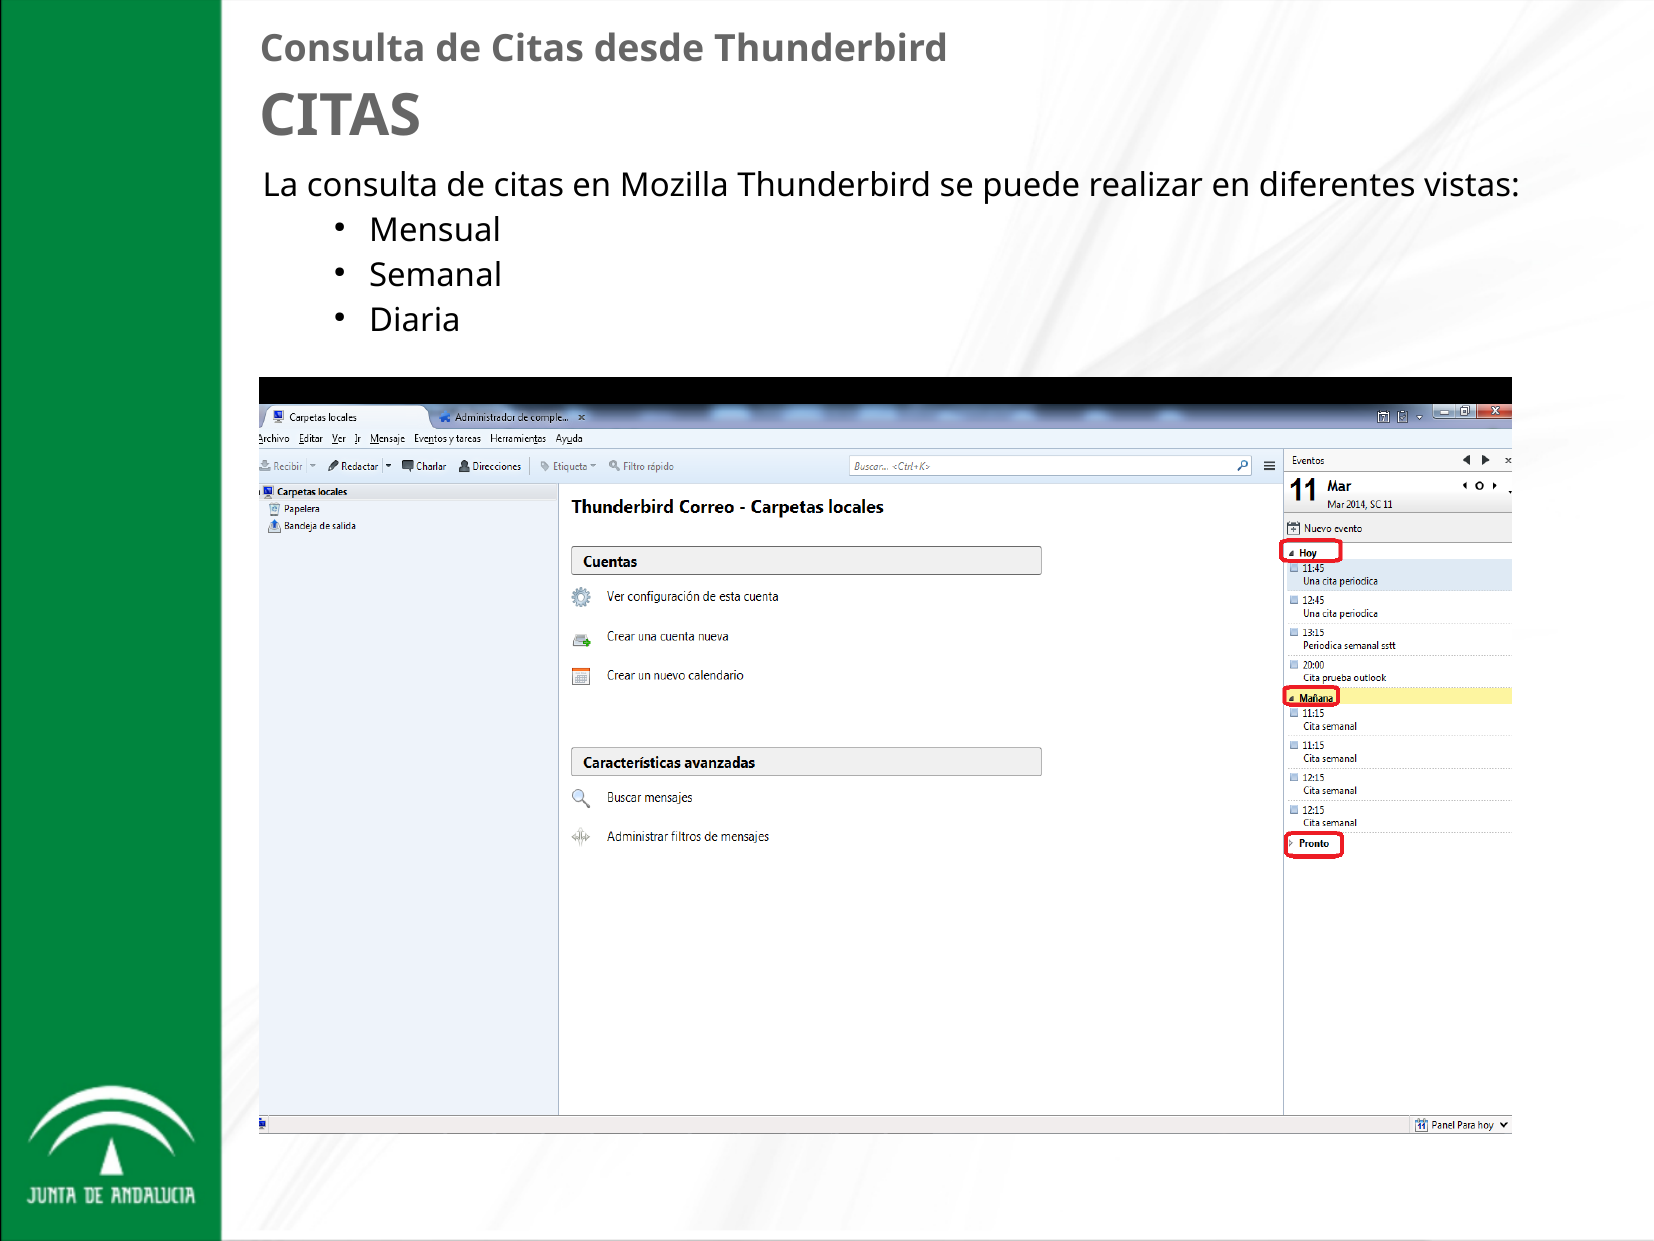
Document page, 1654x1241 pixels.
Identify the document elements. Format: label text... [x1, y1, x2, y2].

picture [0, 0, 1654, 1241]
title Consulta de Citas desde Thunderbird CITAS [259, 129, 1577, 143]
text_box La consulta de citas en Mozilla Thunderbird se puede realizar en diferentes vistas: Mensual Semanal Diaria [177, 153, 1560, 378]
title [259, 44, 1577, 129]
title Consulta de Citas desde Thunderbird CITAS [259, 30, 1577, 44]
